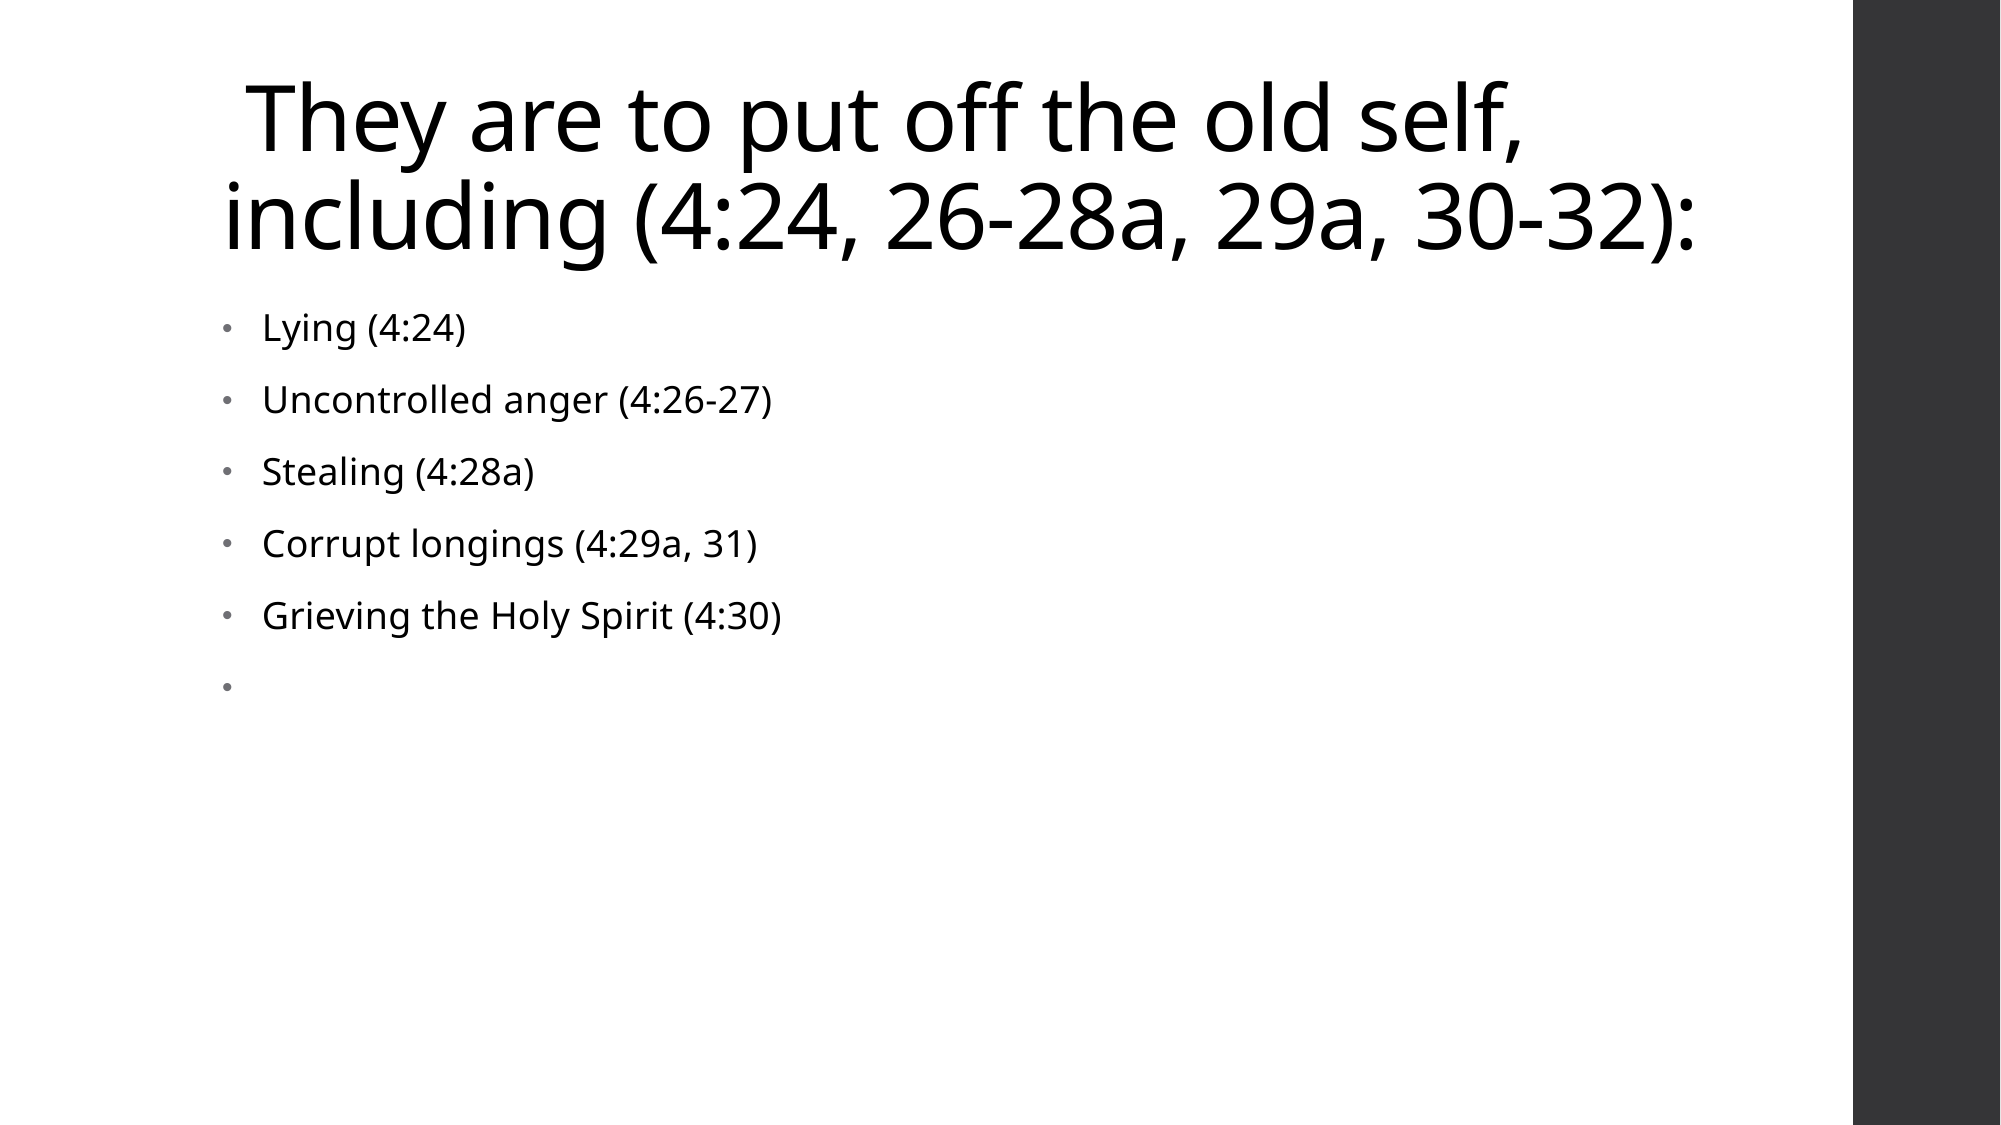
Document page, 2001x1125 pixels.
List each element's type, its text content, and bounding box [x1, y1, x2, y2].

title They are to put off the old self, including (4:24, 26-28a, 29a, 30-32): [206, 60, 1797, 278]
list Lying (4:24) Uncontrolled anger (4:26-27) Stealing (4:28a) Corrupt longings (4:29a, 31) Grieving the Holy Spirit (4:30) [206, 299, 1617, 1014]
